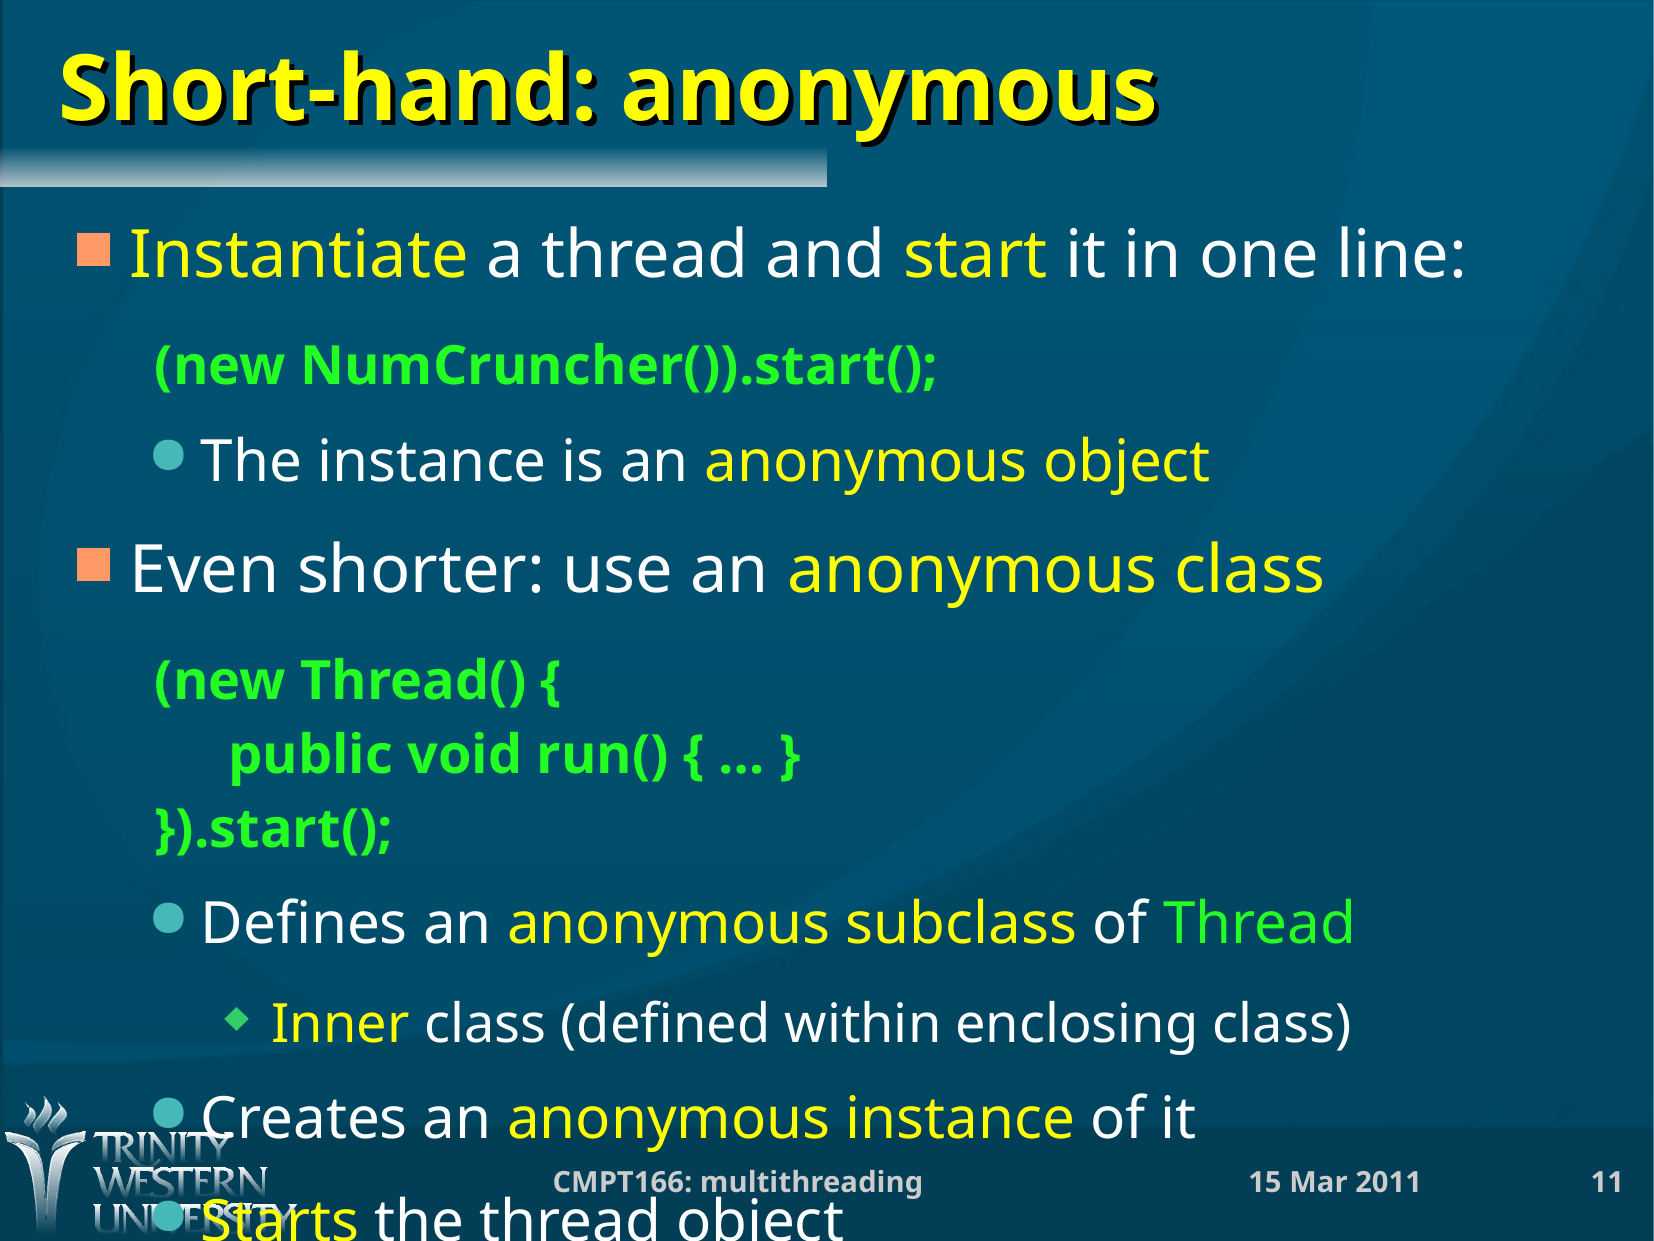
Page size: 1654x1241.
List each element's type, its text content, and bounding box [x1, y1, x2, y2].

list Instantiate a thread and start it in one line: (new NumCruncher()).start(); The instance is an anonymous object Even shorter: use an anonymous class (new Thread() { public void run() { … } }).start(); Defines an anonymous subclass of Thread Inner class (defined within enclosing class) Creates an anonymous instance of it Starts the thread object [59, 206, 1625, 1132]
picture [38, 1227, 54, 1232]
title Short-hand: anonymous [59, 19, 1595, 148]
